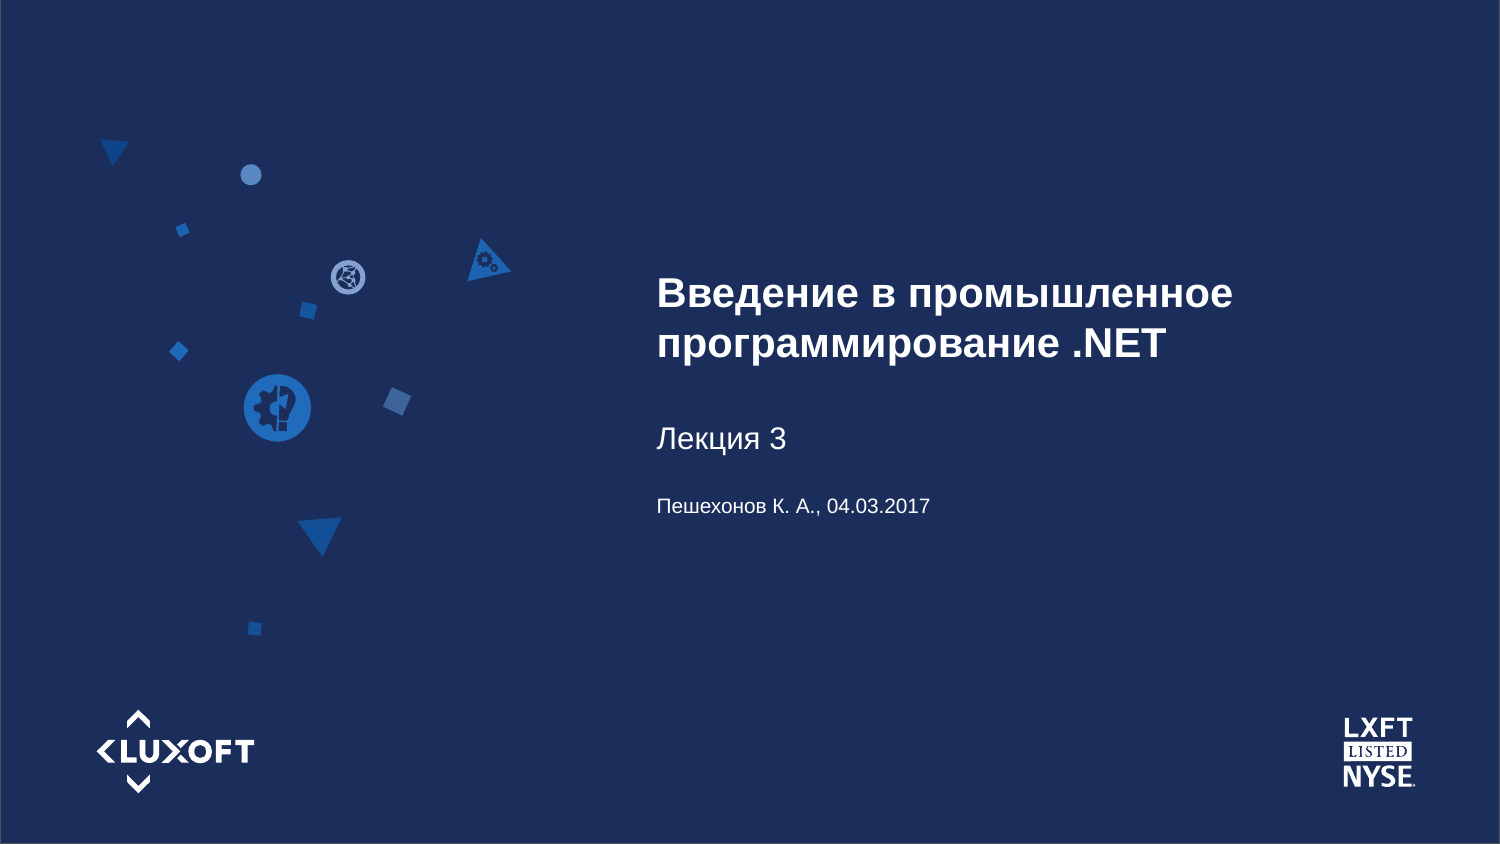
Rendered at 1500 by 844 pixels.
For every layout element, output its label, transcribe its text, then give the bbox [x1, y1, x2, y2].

list Лекция 3 Пешехонов К. А., 04.03.2017 [645, 401, 1458, 636]
title Введение в промышленное программирование .NET [645, 245, 1458, 388]
